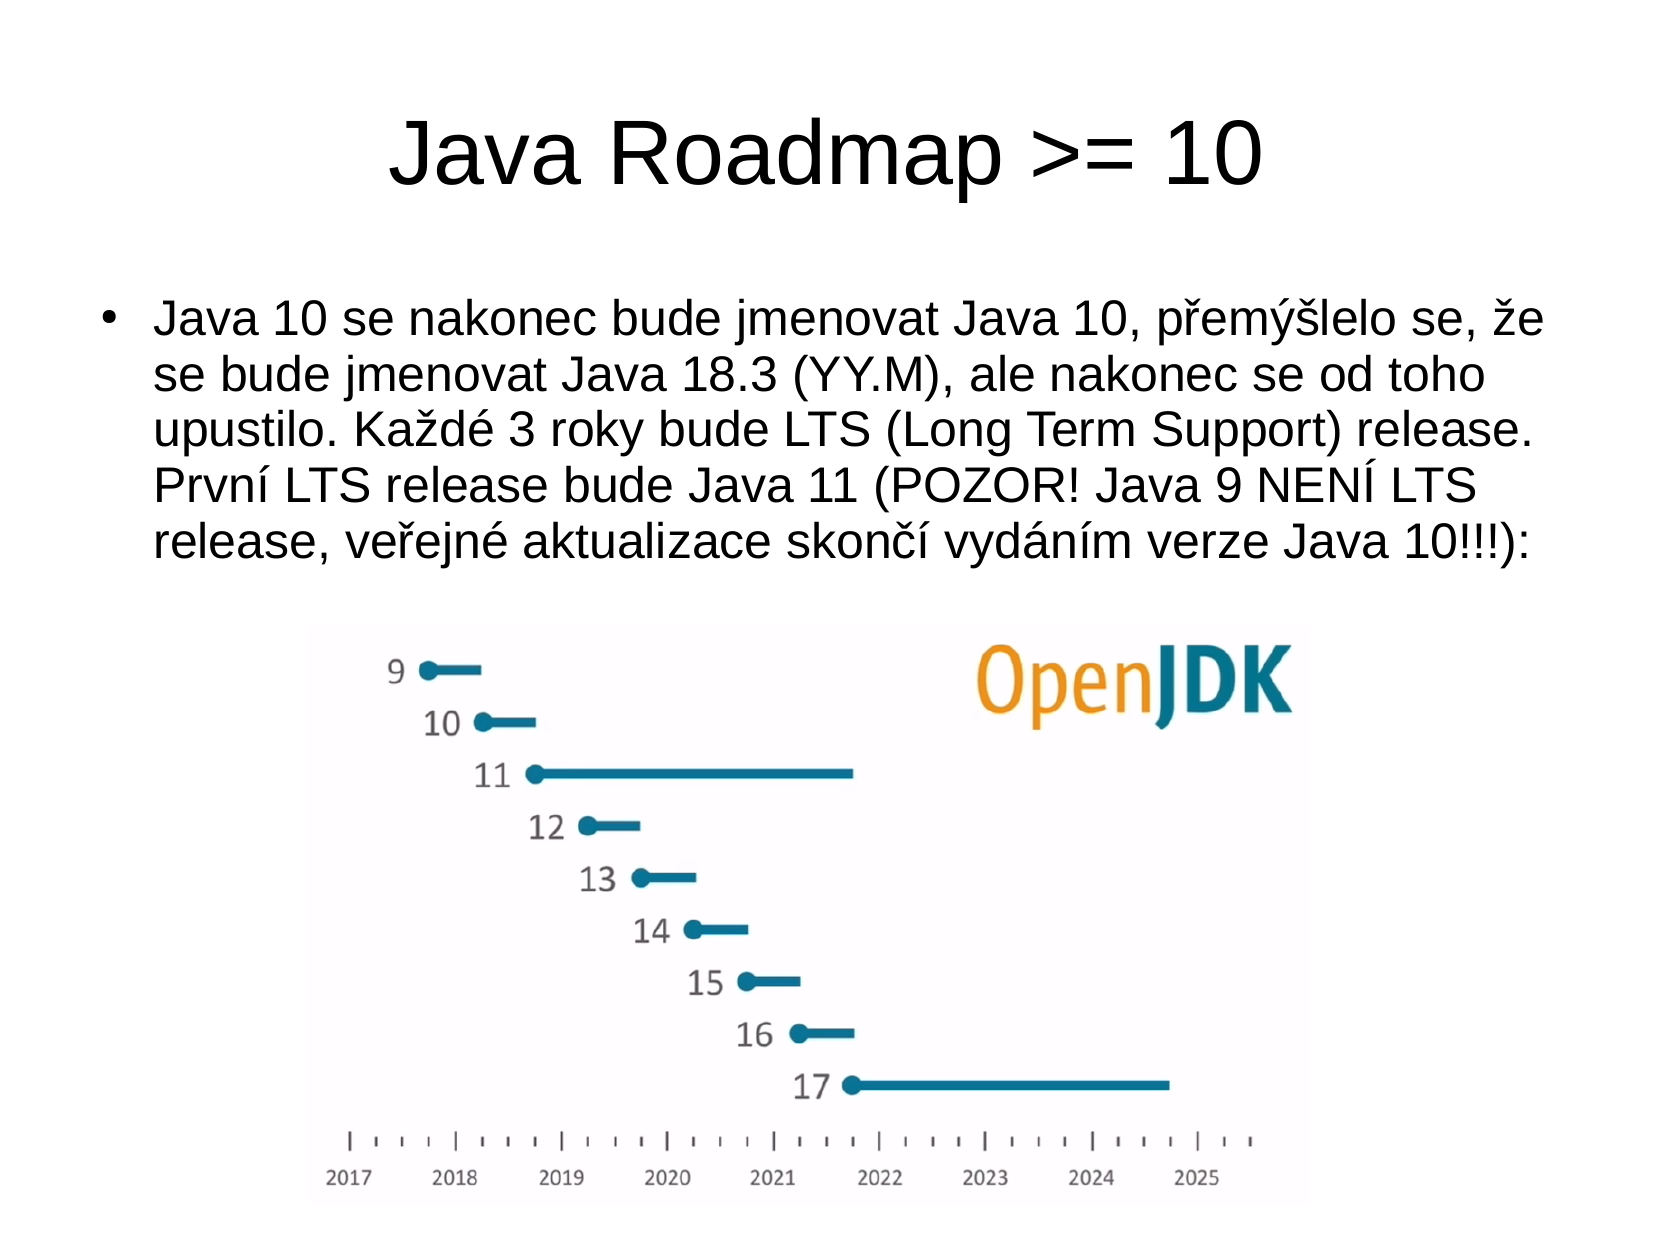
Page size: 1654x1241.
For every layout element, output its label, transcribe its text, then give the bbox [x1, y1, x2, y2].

picture [307, 625, 1310, 1205]
title Java Roadmap >= 10 [82, 49, 1571, 257]
list Java 10 se nakonec bude jmenovat Java 10, přemýšlelo se, že se bude jmenovat Java 18.3 (YY.M), ale nakonec se od toho upustilo. Každé 3 roky bude LTS (Long Term Support) release. První LTS release bude Java 11 (POZOR! Java 9 NENÍ LTS release, veřejné aktualizace skončí vydáním verze Java 10!!!): [82, 290, 1571, 1010]
